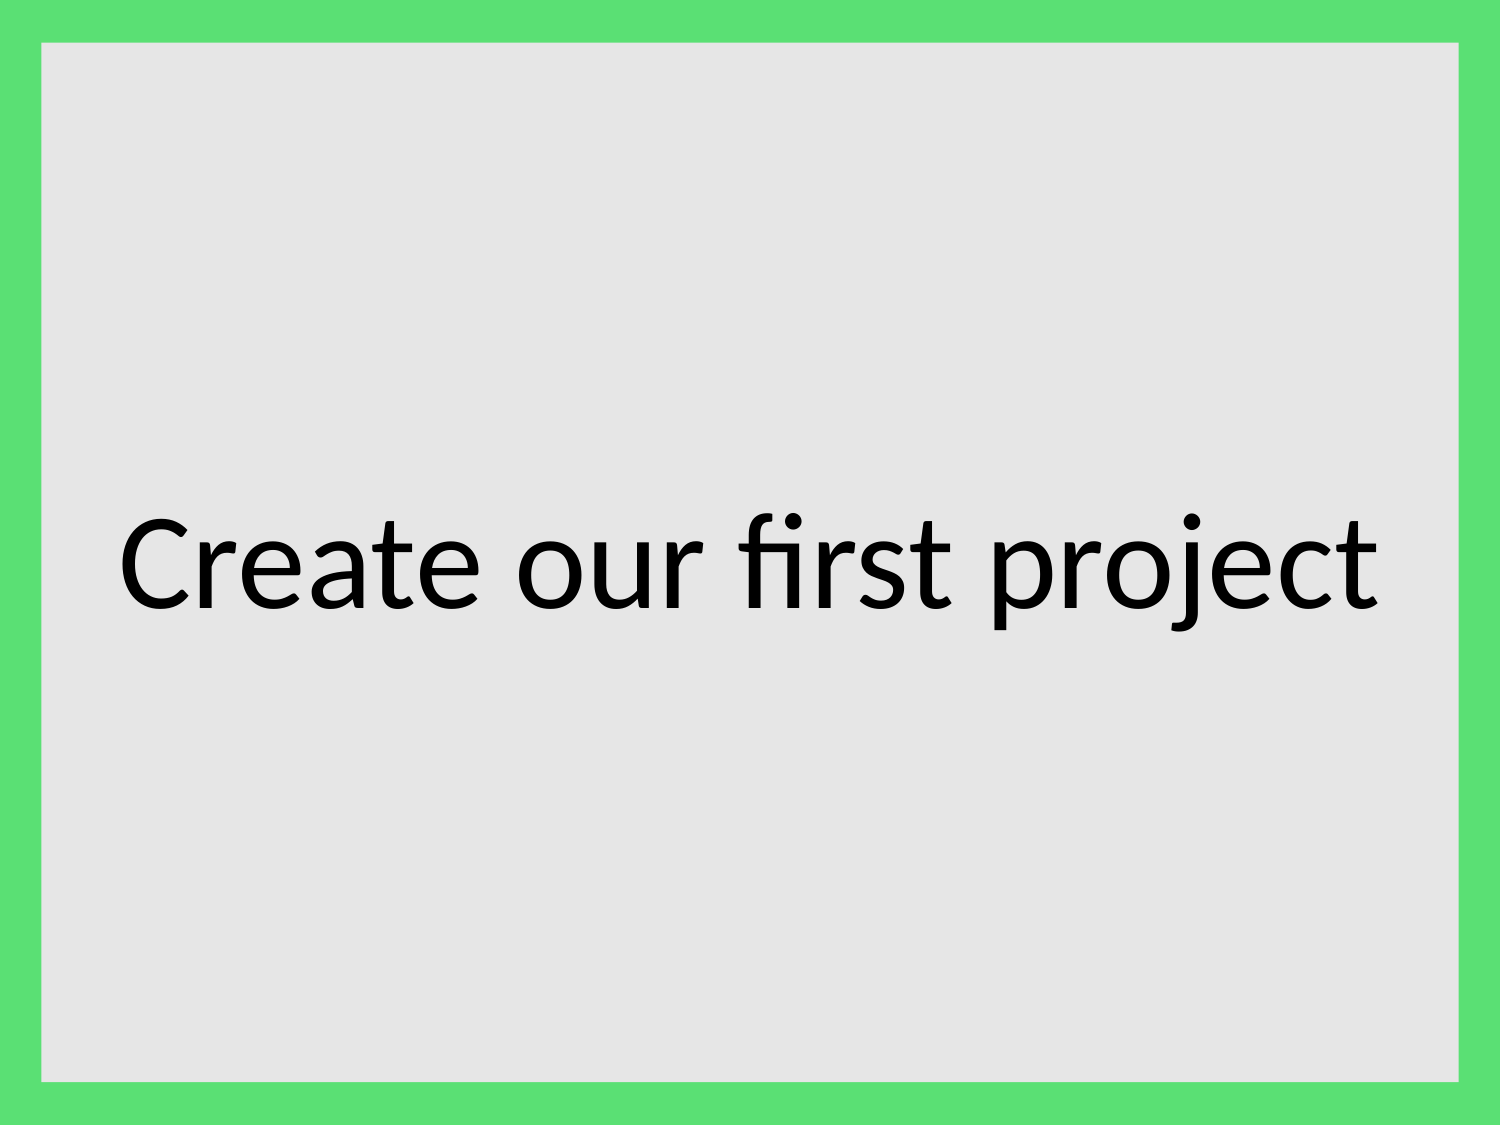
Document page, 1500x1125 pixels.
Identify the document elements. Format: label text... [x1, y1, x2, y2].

text_box Create our first project [41, 463, 1459, 644]
text_box [41, 644, 1459, 1083]
text_box [41, 42, 1459, 463]
